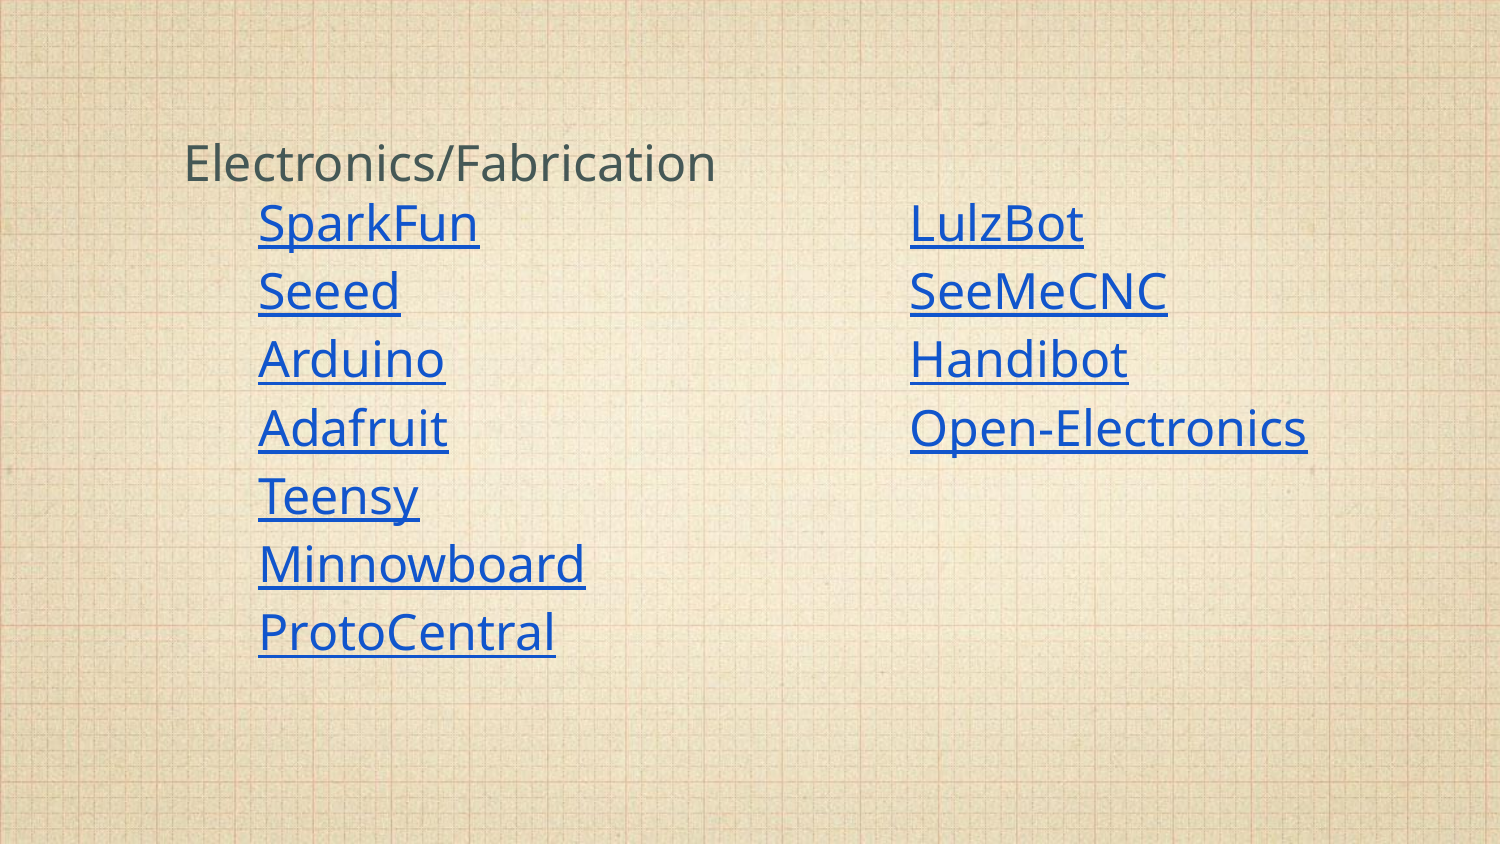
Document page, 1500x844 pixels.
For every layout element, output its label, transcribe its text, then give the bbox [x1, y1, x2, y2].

list Electronics/Fabrication SparkFun Seeed Arduino Adafruit Teensy Minnowboard ProtoCentral [155, 116, 807, 728]
picture [0, 0, 1500, 844]
list LulzBot SeeMeCNC Handibot Open-Electronics [807, 116, 1475, 728]
